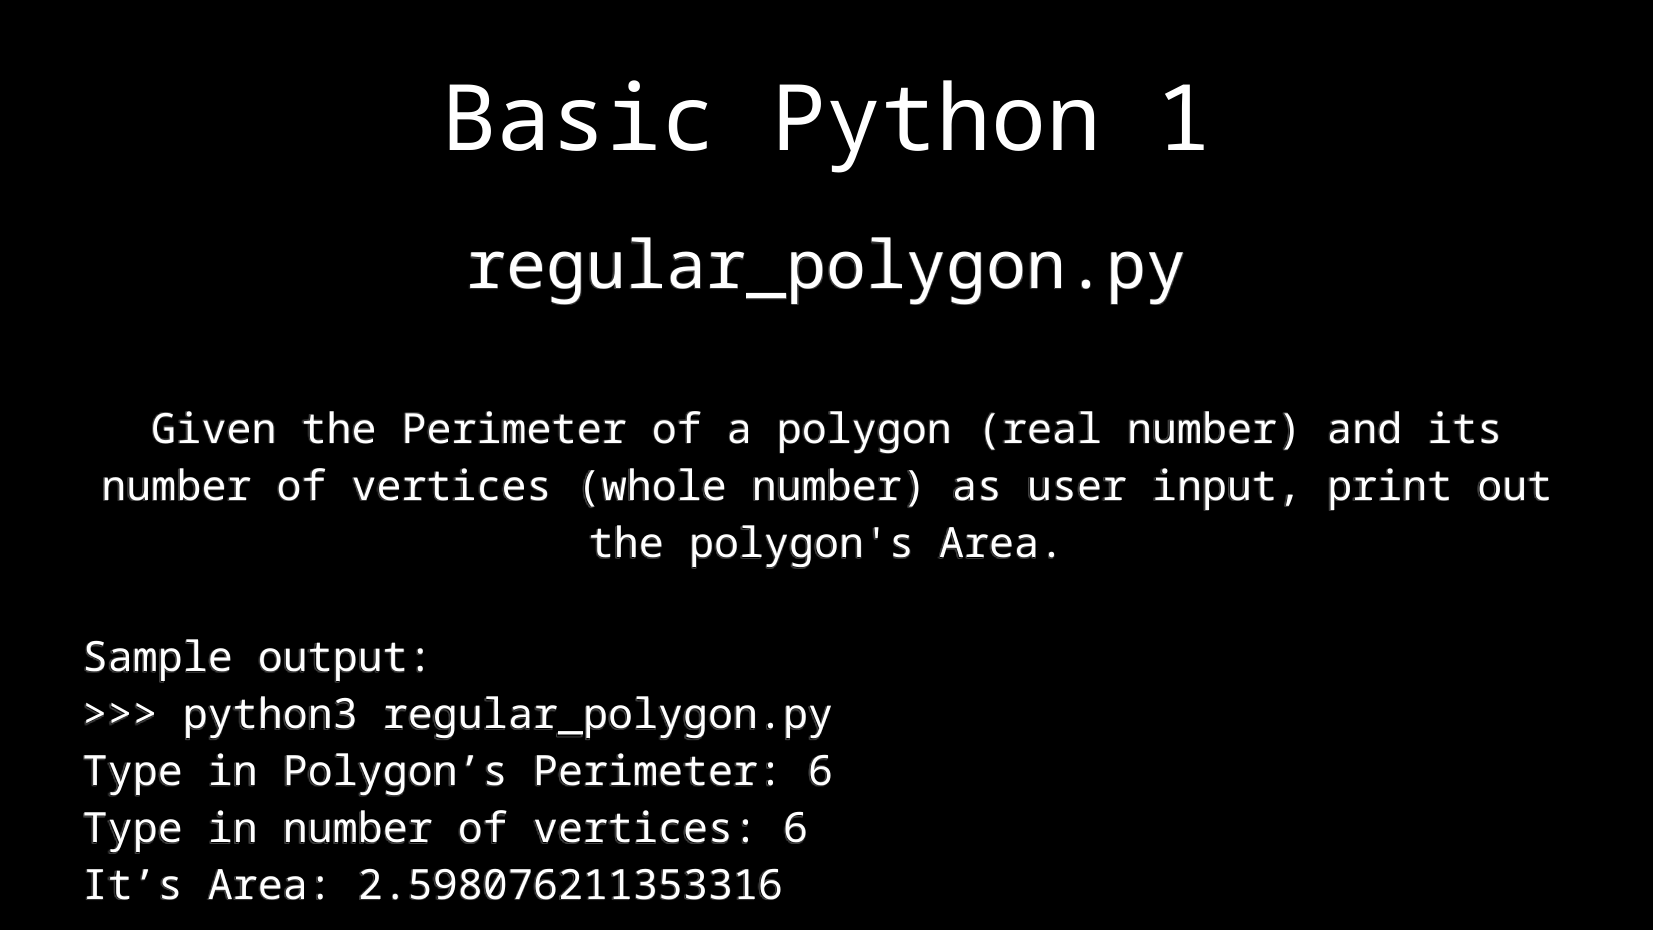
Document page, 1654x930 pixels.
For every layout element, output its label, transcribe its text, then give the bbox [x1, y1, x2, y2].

subtitle regular_polygon.py Given the Perimeter of a polygon (real number) and its number of vertices (whole number) as user input, print out the polygon's Area. Sample output: >>> python3 regular_polygon.py Type in Polygon’s Perimeter: 6 Type in number of vertices: 6 It’s Area: 2.598076211353316 [82, 217, 1571, 856]
title Basic Python 1 [82, 37, 1571, 193]
